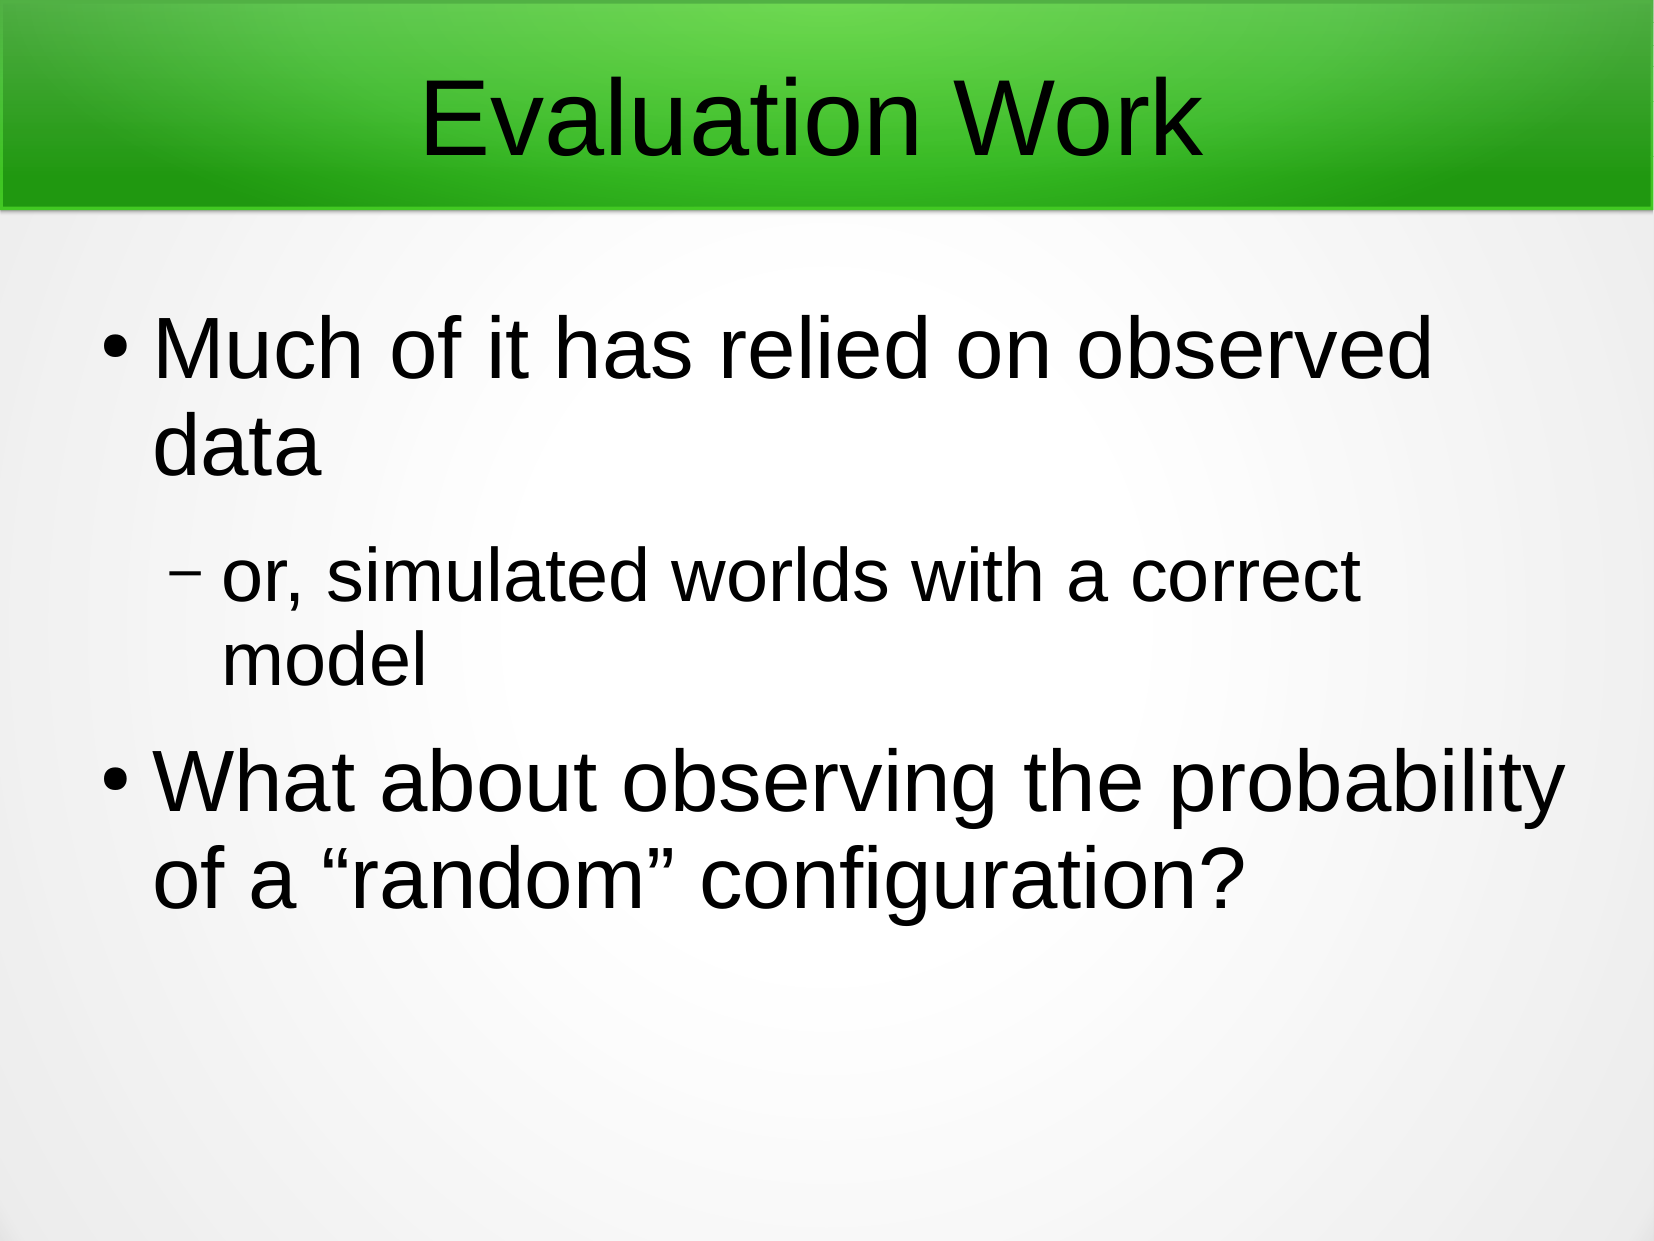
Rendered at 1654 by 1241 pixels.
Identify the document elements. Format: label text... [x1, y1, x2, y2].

list Much of it has relied on observed data or, simulated worlds with a correct model What about observing the probability of a “random” configuration? [82, 299, 1571, 1019]
title Evaluation Work [82, 47, 1571, 189]
